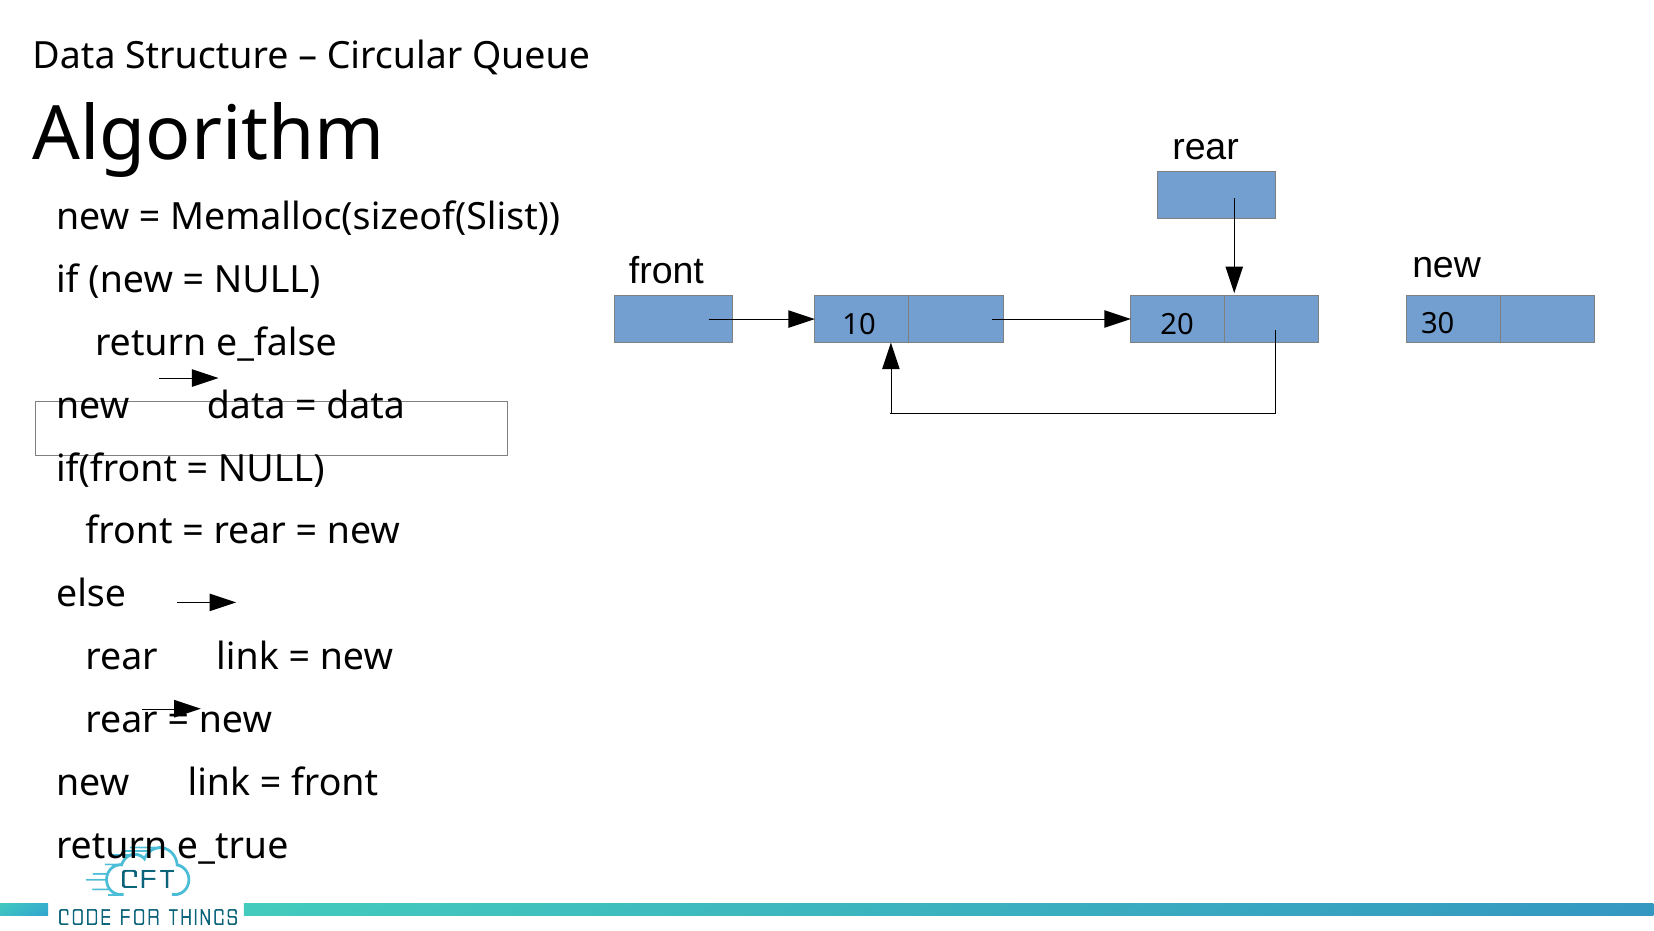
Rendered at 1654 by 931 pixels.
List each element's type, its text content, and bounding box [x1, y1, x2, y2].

picture [59, 851, 237, 925]
text_box front [614, 242, 730, 300]
text_box [814, 295, 827, 343]
text_box new = Memalloc(sizeof(Slist)) if (new = NULL) return e_false new data = data if(front = NULL) front = rear = new else rear link = new rear = new new link = front return e_true [0, 182, 709, 851]
text_box [1488, 295, 1595, 343]
picture [111, 851, 121, 856]
text_box [1228, 295, 1319, 343]
text_box [910, 295, 1004, 343]
text_box rear [1157, 118, 1273, 176]
text_box 30 [1406, 295, 1488, 345]
text_box [1130, 295, 1145, 343]
text_box 10 [827, 295, 910, 345]
text_box [614, 295, 733, 343]
text_box new [1397, 236, 1507, 294]
text_box [1157, 171, 1276, 219]
title Data Structure – Circular Queue Algorithm [32, 11, 1524, 199]
text_box 20 [1145, 295, 1228, 345]
